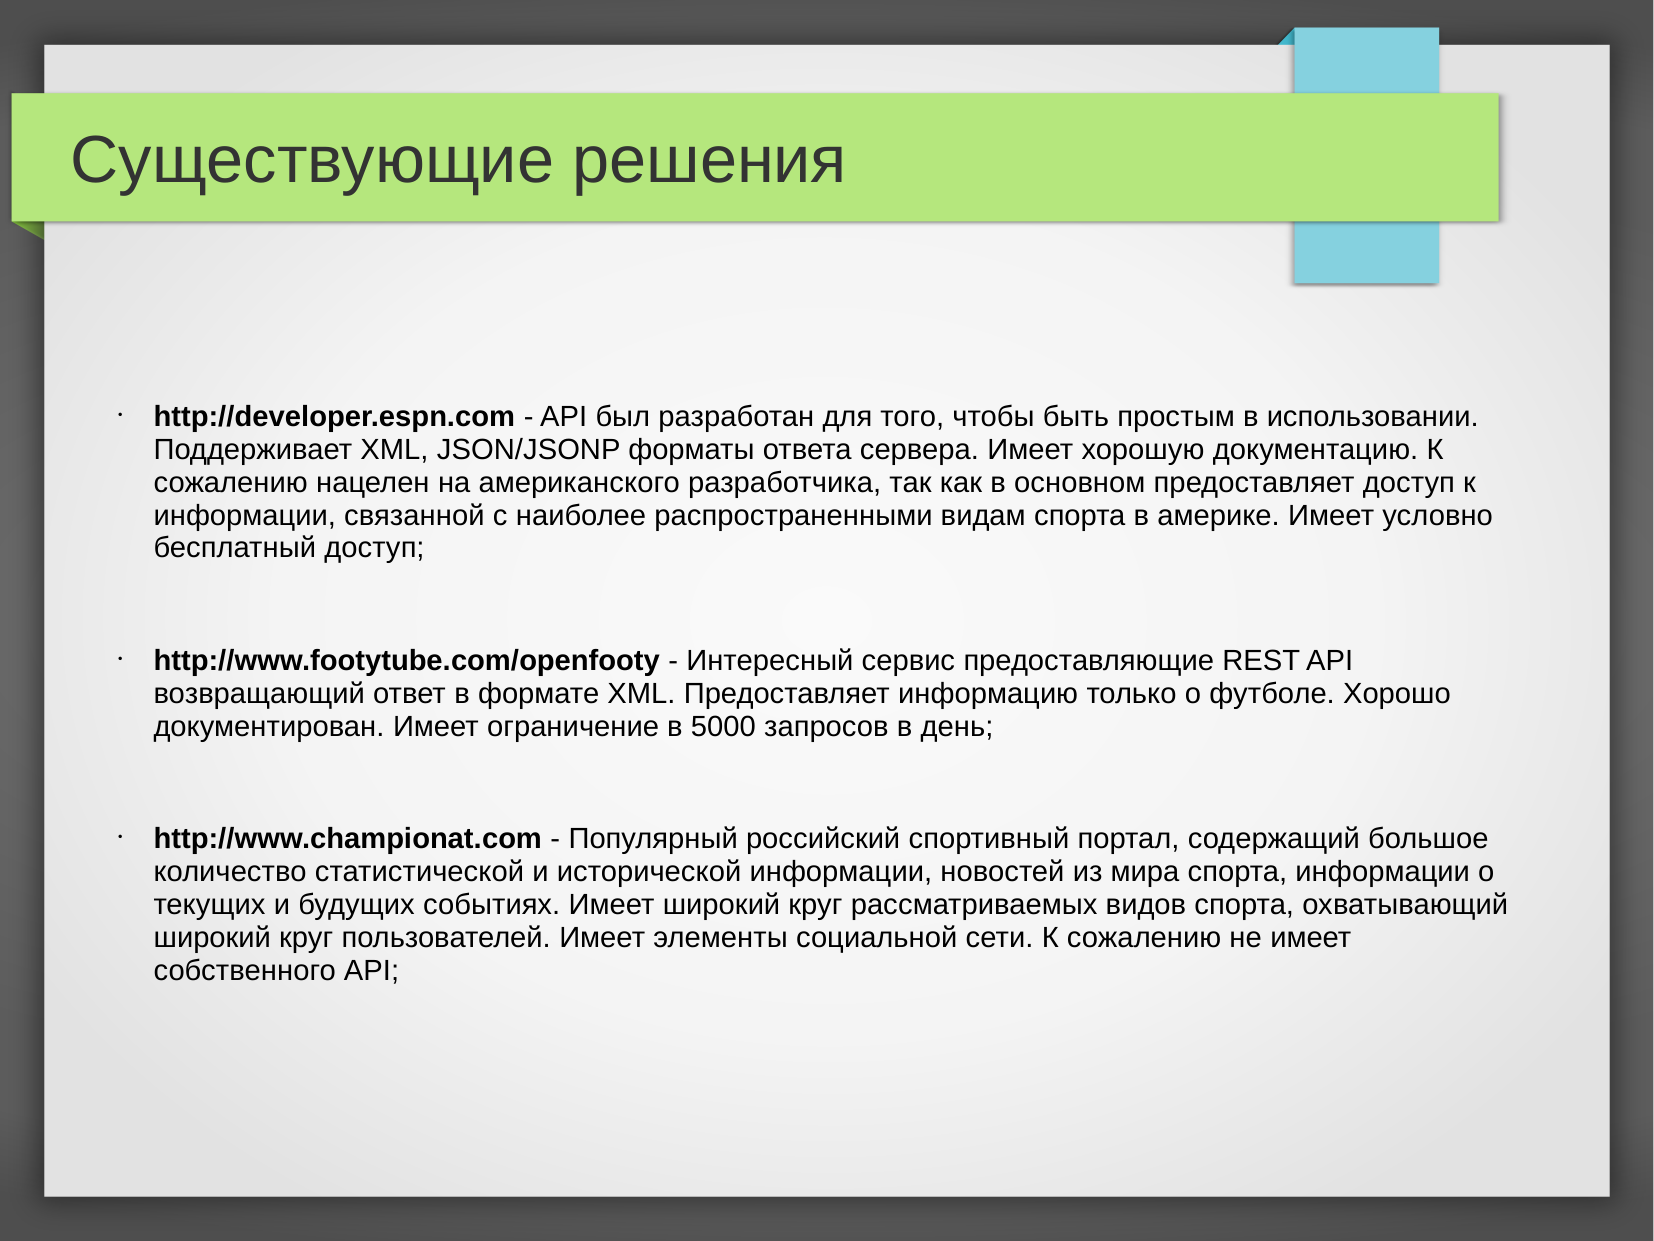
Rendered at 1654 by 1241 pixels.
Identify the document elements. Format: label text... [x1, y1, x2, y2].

title Существующие решения [70, 106, 1229, 213]
list http://developer.espn.com - API был разработан для того, чтобы быть простым в использовании. Поддерживает XML, JSON/JSONP форматы ответа сервера. Имеет хорошую документацию. К сожалению нацелен на американского разработчика, так как в основном предоставляет доступ к информации, связанной с наиболее распространенными видам спорта в америке. Имеет условно бесплатный доступ; http://www.footytube.com/openfooty - Интересный сервис предоставляющие REST API возвращающий ответ в формате XML. Предоставляет информацию только о футболе. Хорошо документирован. Имеет ограничение в 5000 запросов в день; http://www.championat.com - Популярный российский спортивный портал, содержащий большое количество статистической и исторической информации, новостей из мира спорта, информации о текущих и будущих событиях. Имеет широкий круг рассматриваемых видов спорта, охватывающий широкий круг пользователей. Имеет элементы социальной сети. К сожалению не имеет собственного API; [82, 343, 1538, 1063]
picture [0, 0, 1654, 1241]
